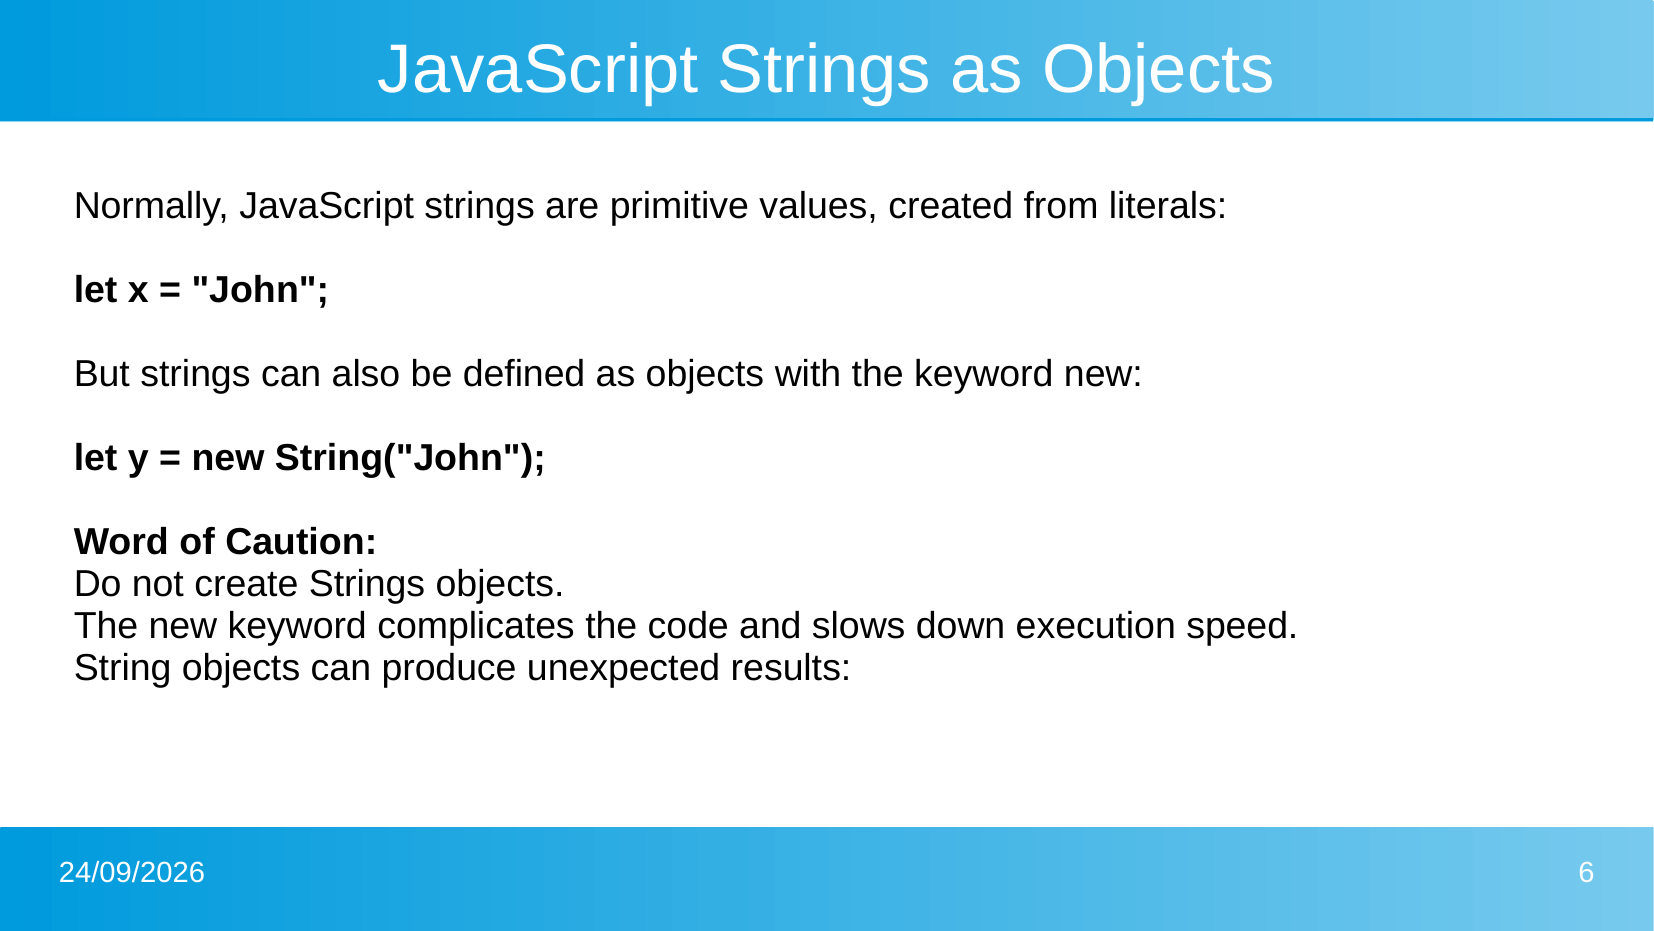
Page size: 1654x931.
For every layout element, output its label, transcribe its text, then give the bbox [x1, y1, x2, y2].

text_box Normally, JavaScript strings are primitive values, created from literals: let x = "John"; But strings can also be defined as objects with the keyword new: let y = new String("John"); Word of Caution: Do not create Strings objects. The new keyword complicates the code and slows down execution speed. String objects can produce unexpected results: [59, 177, 1625, 738]
title JavaScript Strings as Objects [59, 29, 1595, 108]
